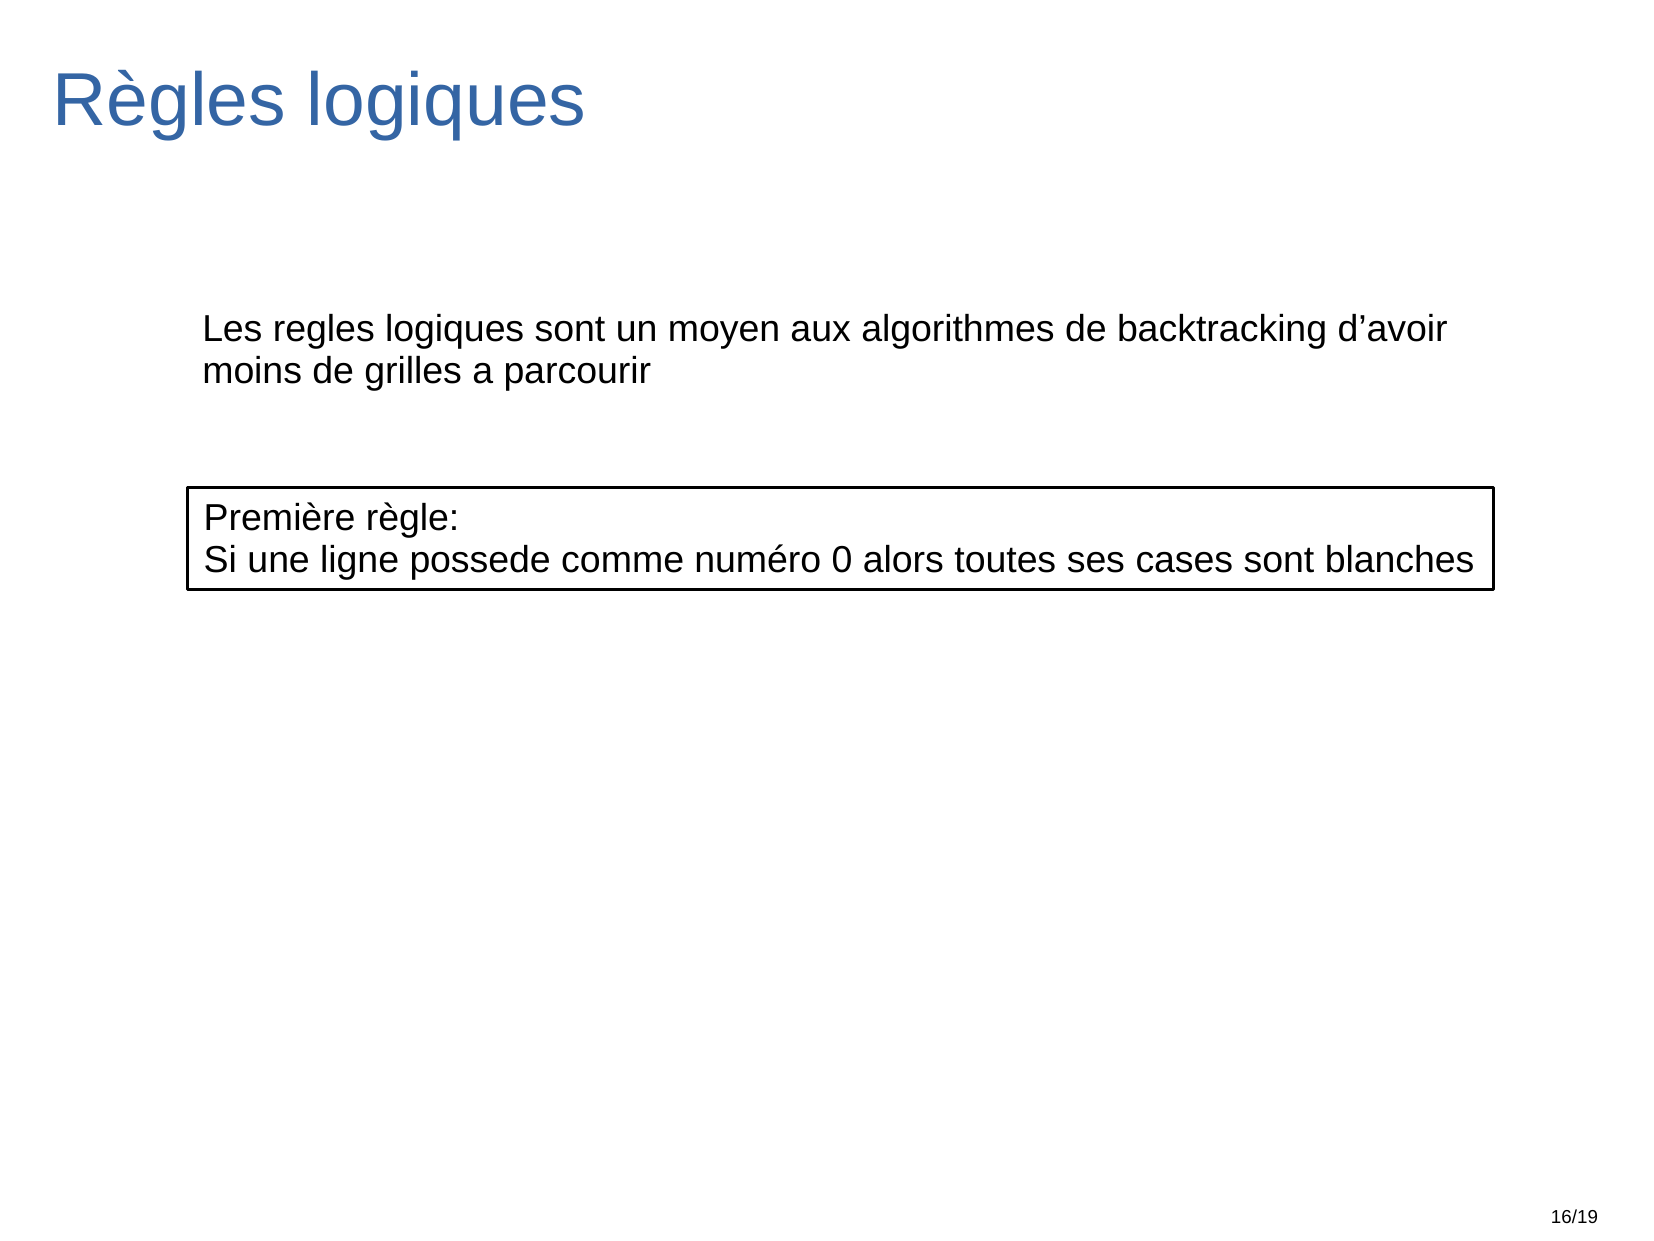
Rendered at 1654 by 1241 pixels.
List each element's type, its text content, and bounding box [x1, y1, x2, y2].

text_box Première règle: Si une ligne possede comme numéro 0 alors toutes ses cases sont blanches [187, 487, 1494, 590]
text_box Règles logiques [37, 50, 638, 151]
text_box Les regles logiques sont un moyen aux algorithmes de backtracking d’avoir moins de grilles a parcourir [187, 300, 1501, 399]
text_box 16/19 [1536, 1198, 1613, 1235]
